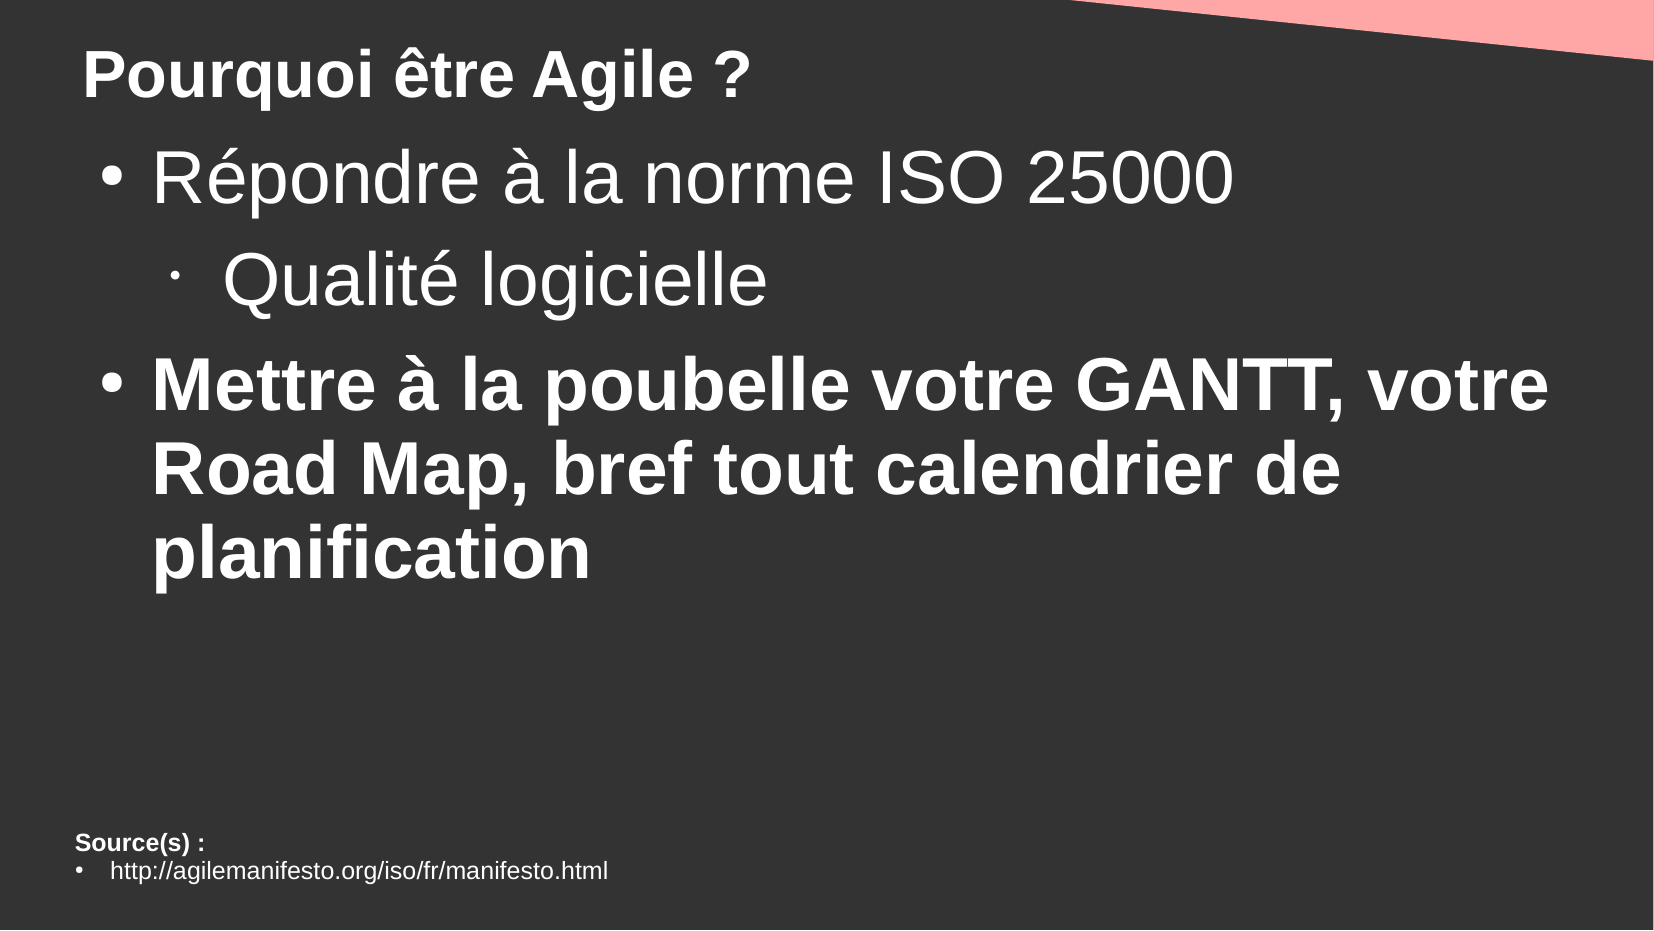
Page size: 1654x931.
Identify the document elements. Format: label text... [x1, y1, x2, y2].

title Pourquoi être Agile ? [82, 37, 1571, 122]
list Répondre à la norme ISO 25000 Qualité logicielle Mettre à la poubelle votre GANTT, votre Road Map, bref tout calendrier de planification [80, 135, 1620, 768]
text_box [1069, 0, 1654, 61]
text_box Source(s) : http://agilemanifesto.org/iso/fr/manifesto.html [59, 821, 1546, 920]
